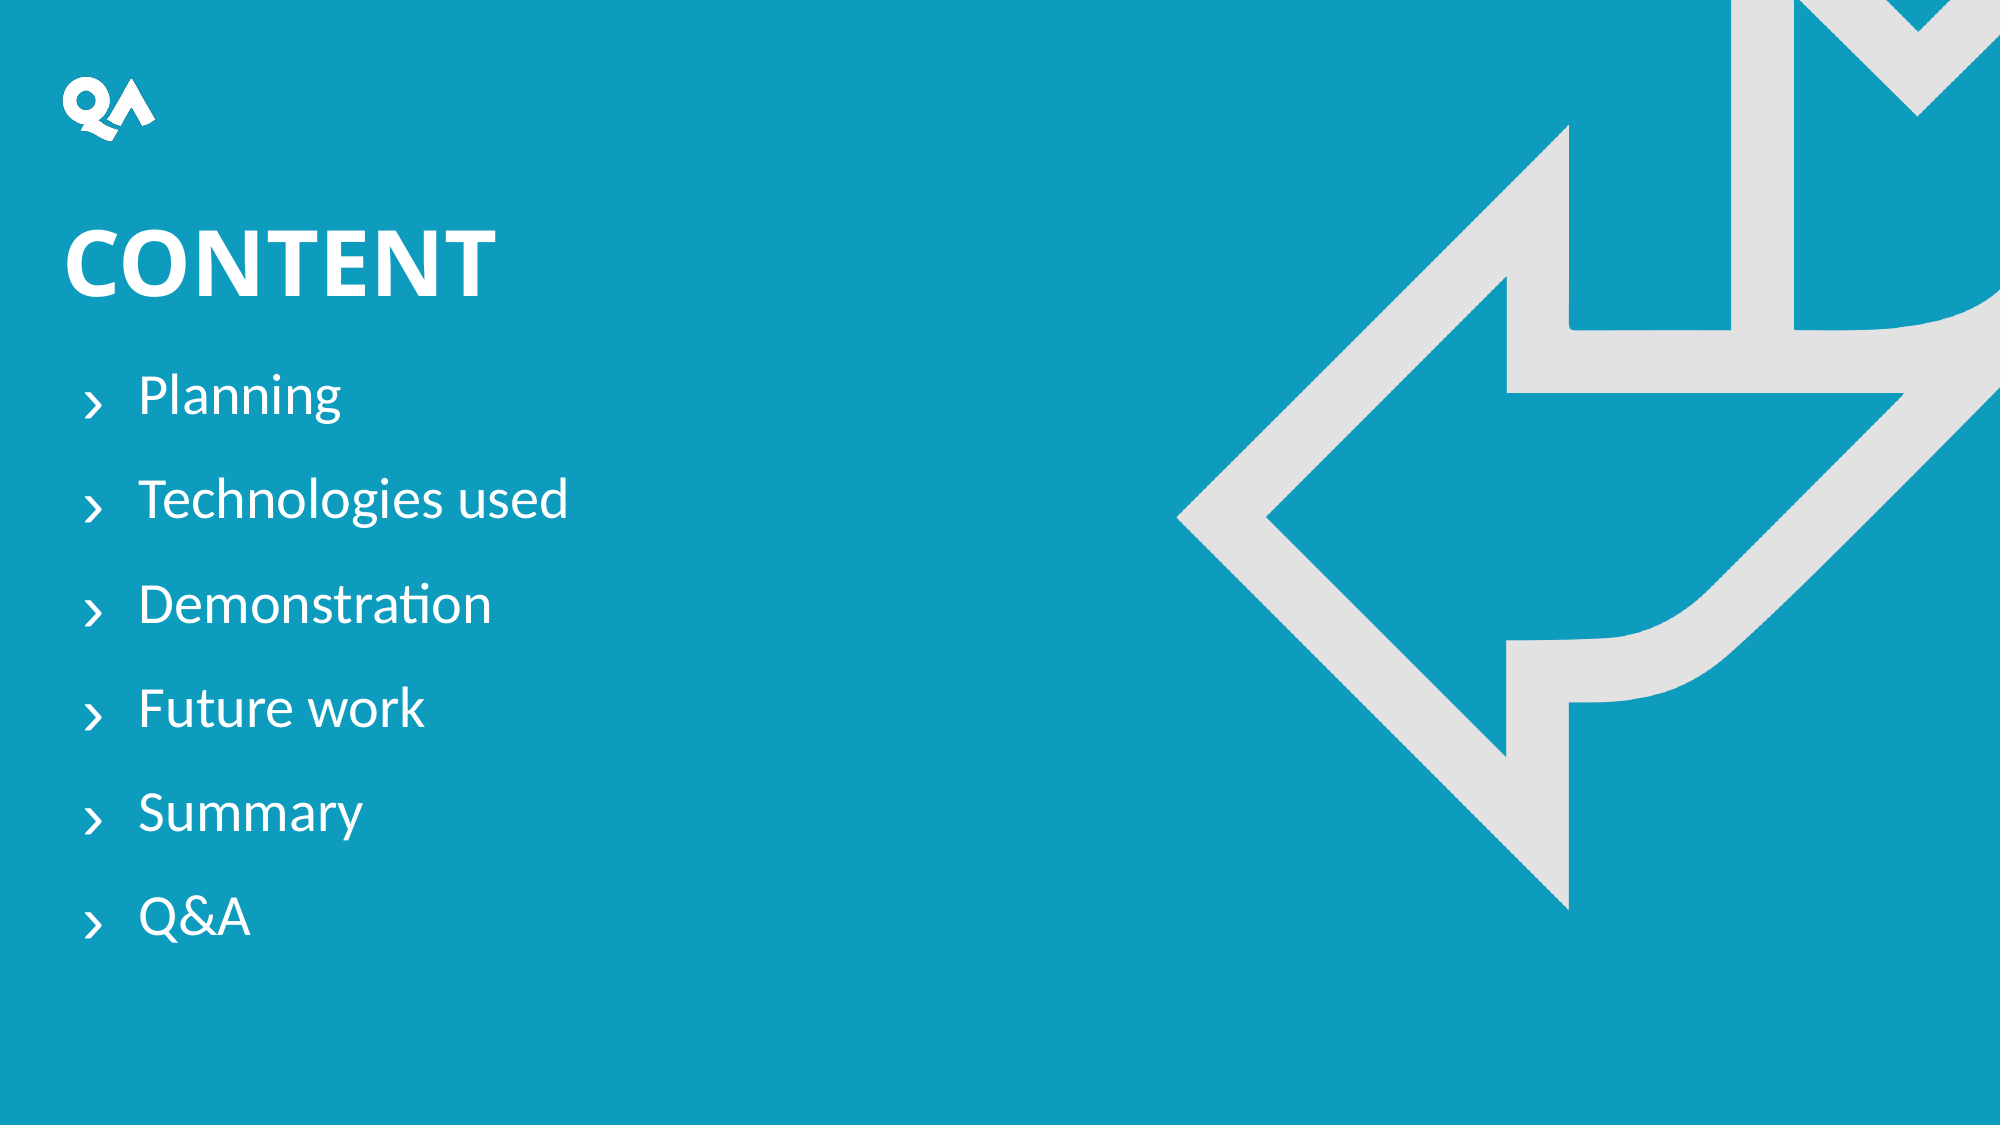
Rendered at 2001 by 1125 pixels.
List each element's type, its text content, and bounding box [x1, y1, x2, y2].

picture [108, 79, 154, 125]
picture [1178, 0, 2001, 908]
list Planning Technologies used Demonstration Future work Summary Q&A [82, 271, 1061, 1125]
picture [63, 77, 117, 141]
picture [1801, 0, 2001, 115]
title content [47, 307, 1028, 410]
